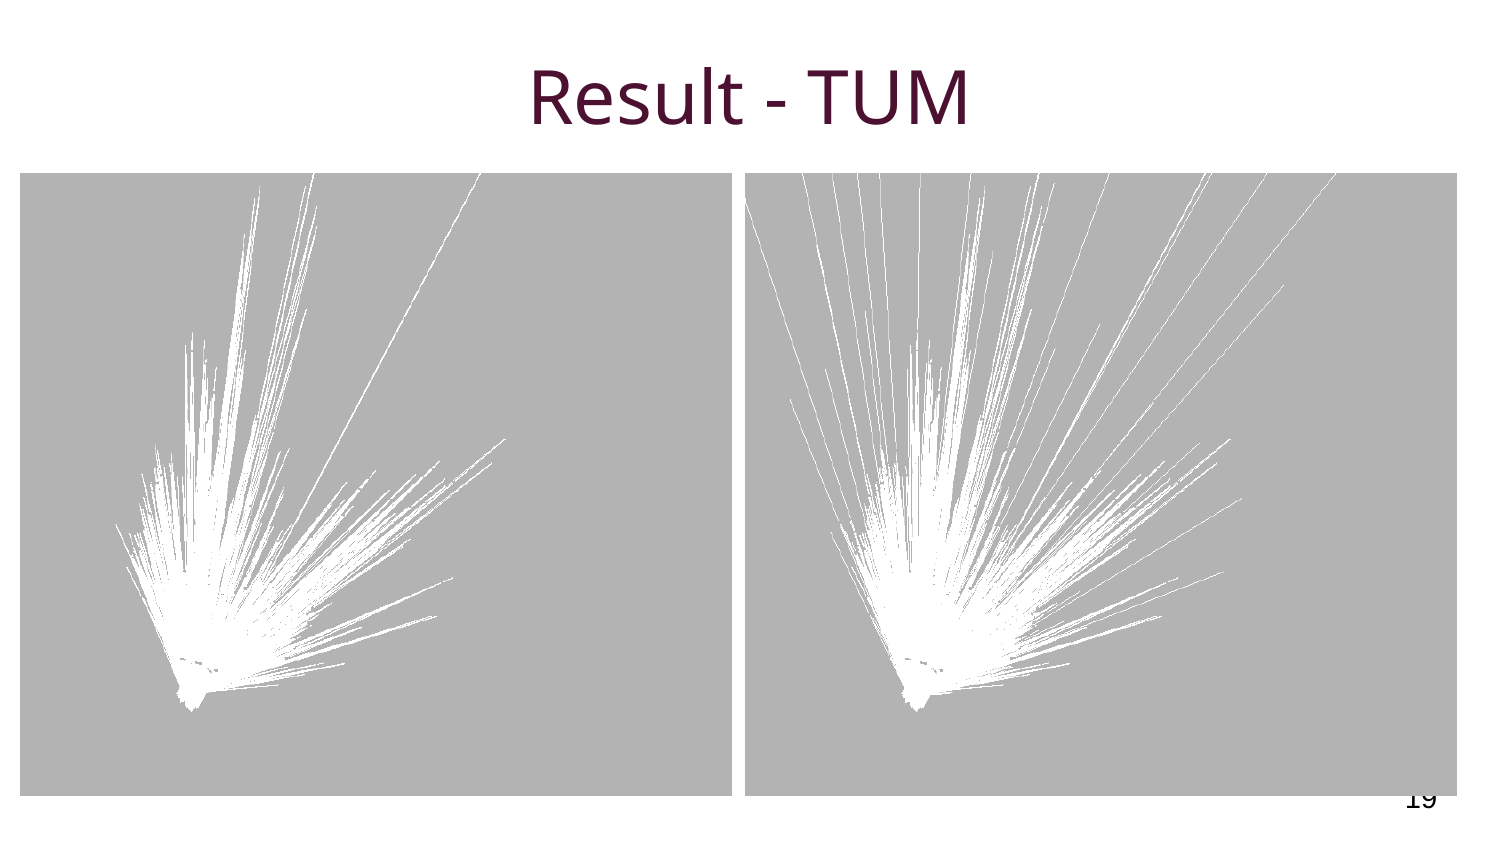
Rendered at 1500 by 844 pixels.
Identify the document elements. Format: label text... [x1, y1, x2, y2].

picture [20, 173, 732, 797]
picture [745, 173, 1457, 797]
title Result - TUM [51, 34, 1449, 137]
slide_number <number> [1389, 764, 1480, 830]
